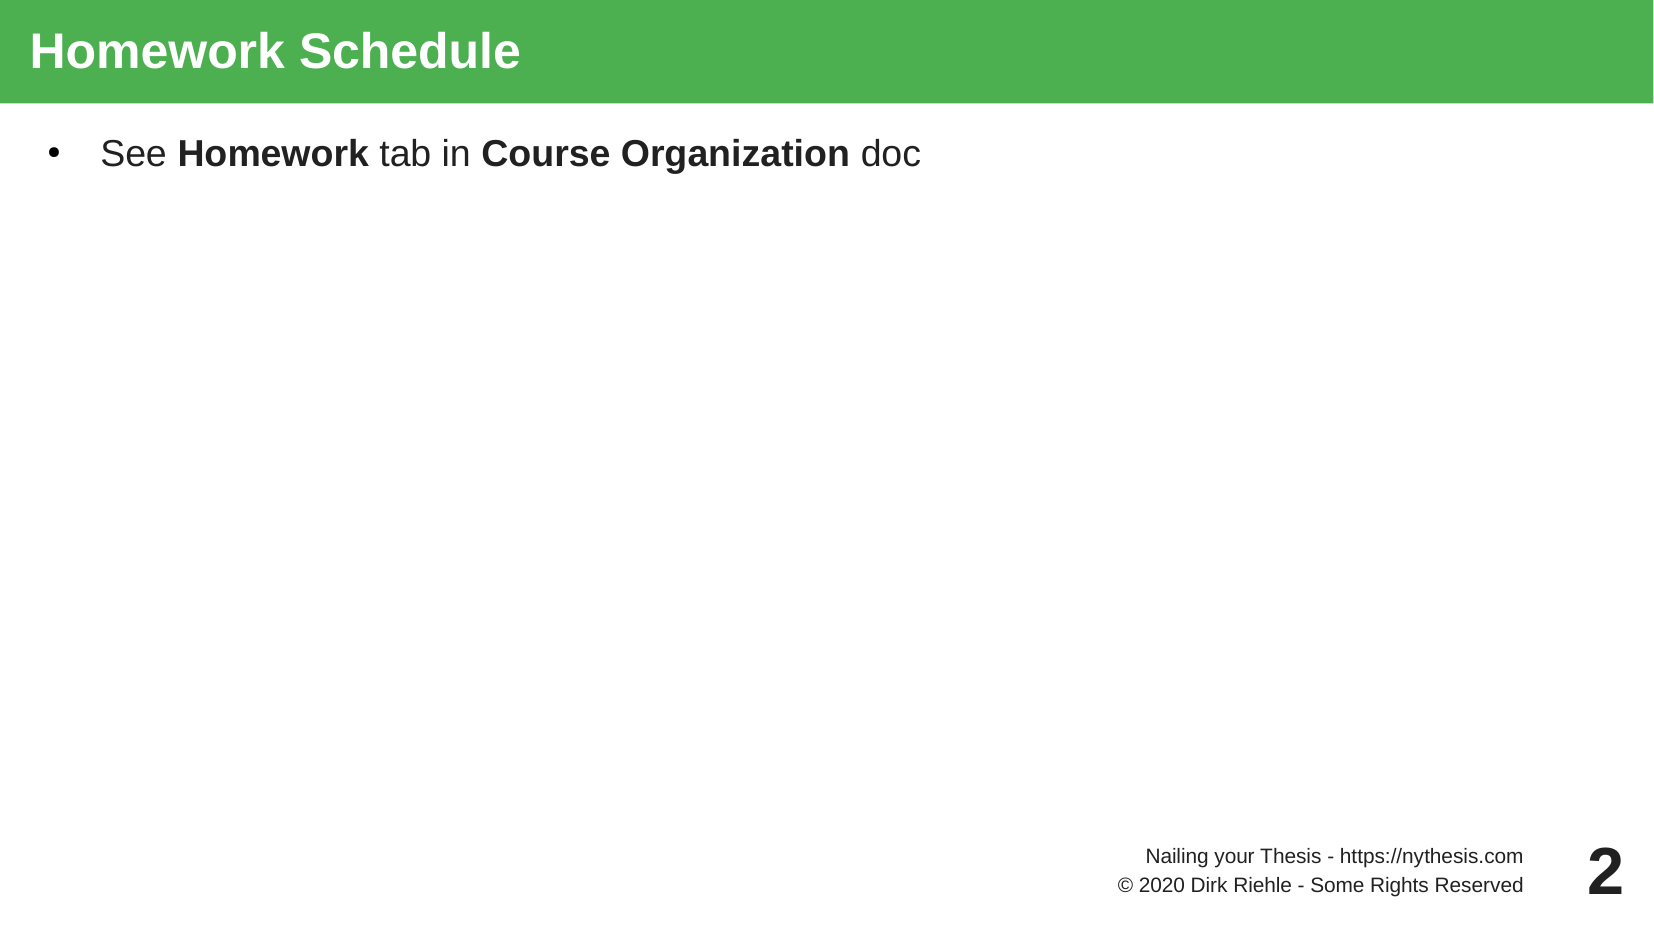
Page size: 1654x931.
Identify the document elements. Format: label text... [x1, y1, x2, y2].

title Homework Schedule [0, 0, 1654, 104]
list See Homework tab in Course Organization doc [29, 132, 1625, 813]
